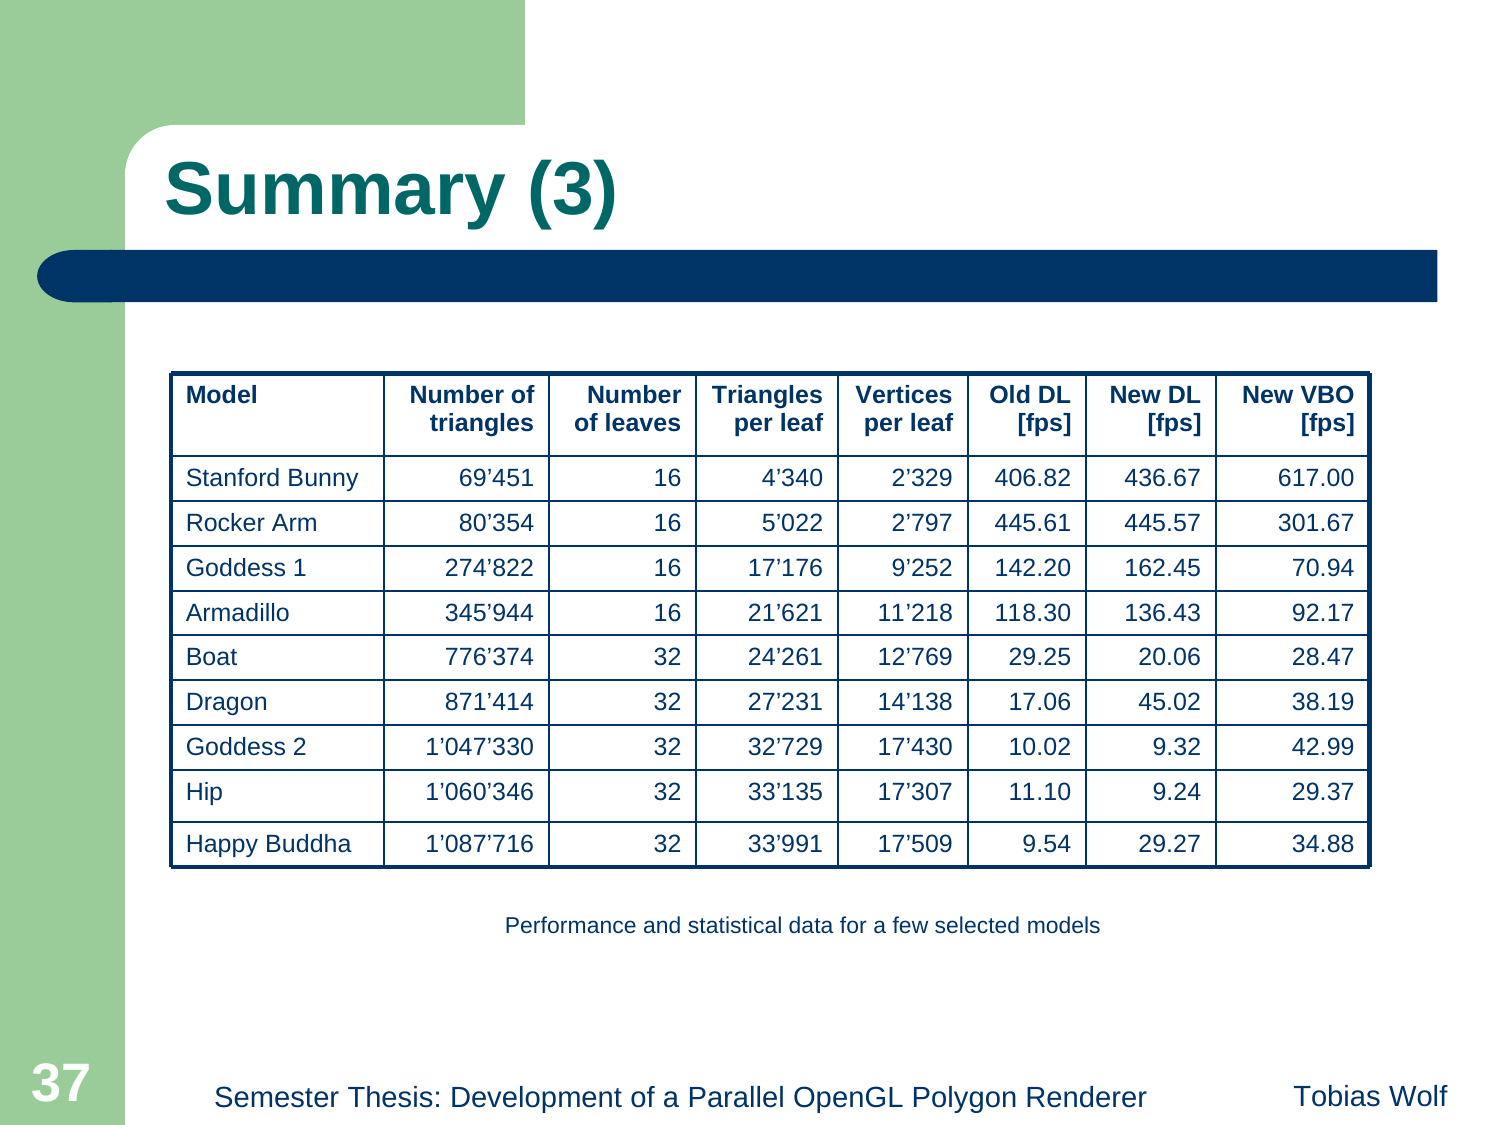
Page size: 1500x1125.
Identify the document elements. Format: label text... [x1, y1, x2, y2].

text_box 9’252 [839, 547, 967, 590]
text_box 16 [550, 547, 695, 590]
text_box 17’430 [839, 726, 967, 769]
text_box 406.82 [969, 457, 1085, 500]
text_box 9.24 [1087, 771, 1215, 821]
text_box 274’822 [385, 547, 548, 590]
text_box Triangles per leaf [697, 376, 837, 455]
text_box 9.54 [969, 823, 1085, 865]
text_box 32’729 [697, 726, 837, 769]
text_box 16 [550, 457, 695, 500]
text_box 12’769 [839, 636, 967, 679]
text_box 32 [550, 823, 695, 865]
text_box 445.57 [1087, 502, 1215, 545]
text_box 17’307 [839, 771, 967, 821]
text_box 16 [550, 592, 695, 634]
text_box 80’354 [385, 502, 548, 545]
text_box 32 [550, 726, 695, 769]
text_box 29.37 [1217, 771, 1367, 821]
text_box 17’509 [839, 823, 967, 865]
text_box 32 [550, 681, 695, 724]
text_box 11.10 [969, 771, 1085, 821]
text_box 92.17 [1217, 592, 1367, 634]
text_box 33’991 [697, 823, 837, 865]
text_box Armadillo [173, 592, 383, 634]
text_box 29.25 [969, 636, 1085, 679]
text_box 436.67 [1087, 457, 1215, 500]
text_box 1’087’716 [385, 823, 548, 865]
text_box 38.19 [1217, 681, 1367, 724]
text_box 136.43 [1087, 592, 1215, 634]
text_box 21’621 [697, 592, 837, 634]
text_box 5’022 [697, 502, 837, 545]
title Summary (3) [149, 124, 1463, 238]
text_box Happy Buddha [173, 823, 383, 865]
text_box 162.45 [1087, 547, 1215, 590]
text_box 28.47 [1217, 636, 1367, 679]
text_box 17.06 [969, 681, 1085, 724]
text_box 2’329 [839, 457, 967, 500]
text_box 20.06 [1087, 636, 1215, 679]
text_box 27’231 [697, 681, 837, 724]
text_box 2’797 [839, 502, 967, 545]
text_box New VBO [fps] [1217, 376, 1367, 455]
text_box Boat [173, 636, 383, 679]
text_box New DL [fps] [1087, 376, 1215, 455]
text_box 70.94 [1217, 547, 1367, 590]
text_box 33’135 [697, 771, 837, 821]
text_box 11’218 [839, 592, 967, 634]
text_box 17’176 [697, 547, 837, 590]
text_box 1’047’330 [385, 726, 548, 769]
text_box Old DL [fps] [969, 376, 1085, 455]
text_box 142.20 [969, 547, 1085, 590]
text_box 776’374 [385, 636, 548, 679]
text_box 1’060’346 [385, 771, 548, 821]
text_box 301.67 [1217, 502, 1367, 545]
text_box Vertices per leaf [839, 376, 967, 455]
text_box 9.32 [1087, 726, 1215, 769]
text_box Rocker Arm [173, 502, 383, 545]
text_box 345’944 [385, 592, 548, 634]
text_box Goddess 2 [173, 726, 383, 769]
text_box Number of leaves [550, 376, 695, 455]
text_box 32 [550, 771, 695, 821]
text_box 29.27 [1087, 823, 1215, 865]
text_box 617.00 [1217, 457, 1367, 500]
text_box 4’340 [697, 457, 837, 500]
text_box Hip [173, 771, 383, 821]
text_box 871’414 [385, 681, 548, 724]
text_box 42.99 [1217, 726, 1367, 769]
text_box 445.61 [969, 502, 1085, 545]
text_box 16 [550, 502, 695, 545]
text_box 24’261 [697, 636, 837, 679]
text_box 14’138 [839, 681, 967, 724]
text_box Stanford Bunny [173, 457, 383, 500]
text_box 34.88 [1217, 823, 1367, 865]
text_box Goddess 1 [173, 547, 383, 590]
text_box 10.02 [969, 726, 1085, 769]
text_box 32 [550, 636, 695, 679]
text_box Performance and statistical data for a few selected models [183, 904, 1424, 965]
text_box 69’451 [385, 457, 548, 500]
text_box Model [173, 376, 383, 455]
text_box 118.30 [969, 592, 1085, 634]
text_box 45.02 [1087, 681, 1215, 724]
text_box Dragon [173, 681, 383, 724]
text_box Number of triangles [385, 376, 548, 455]
